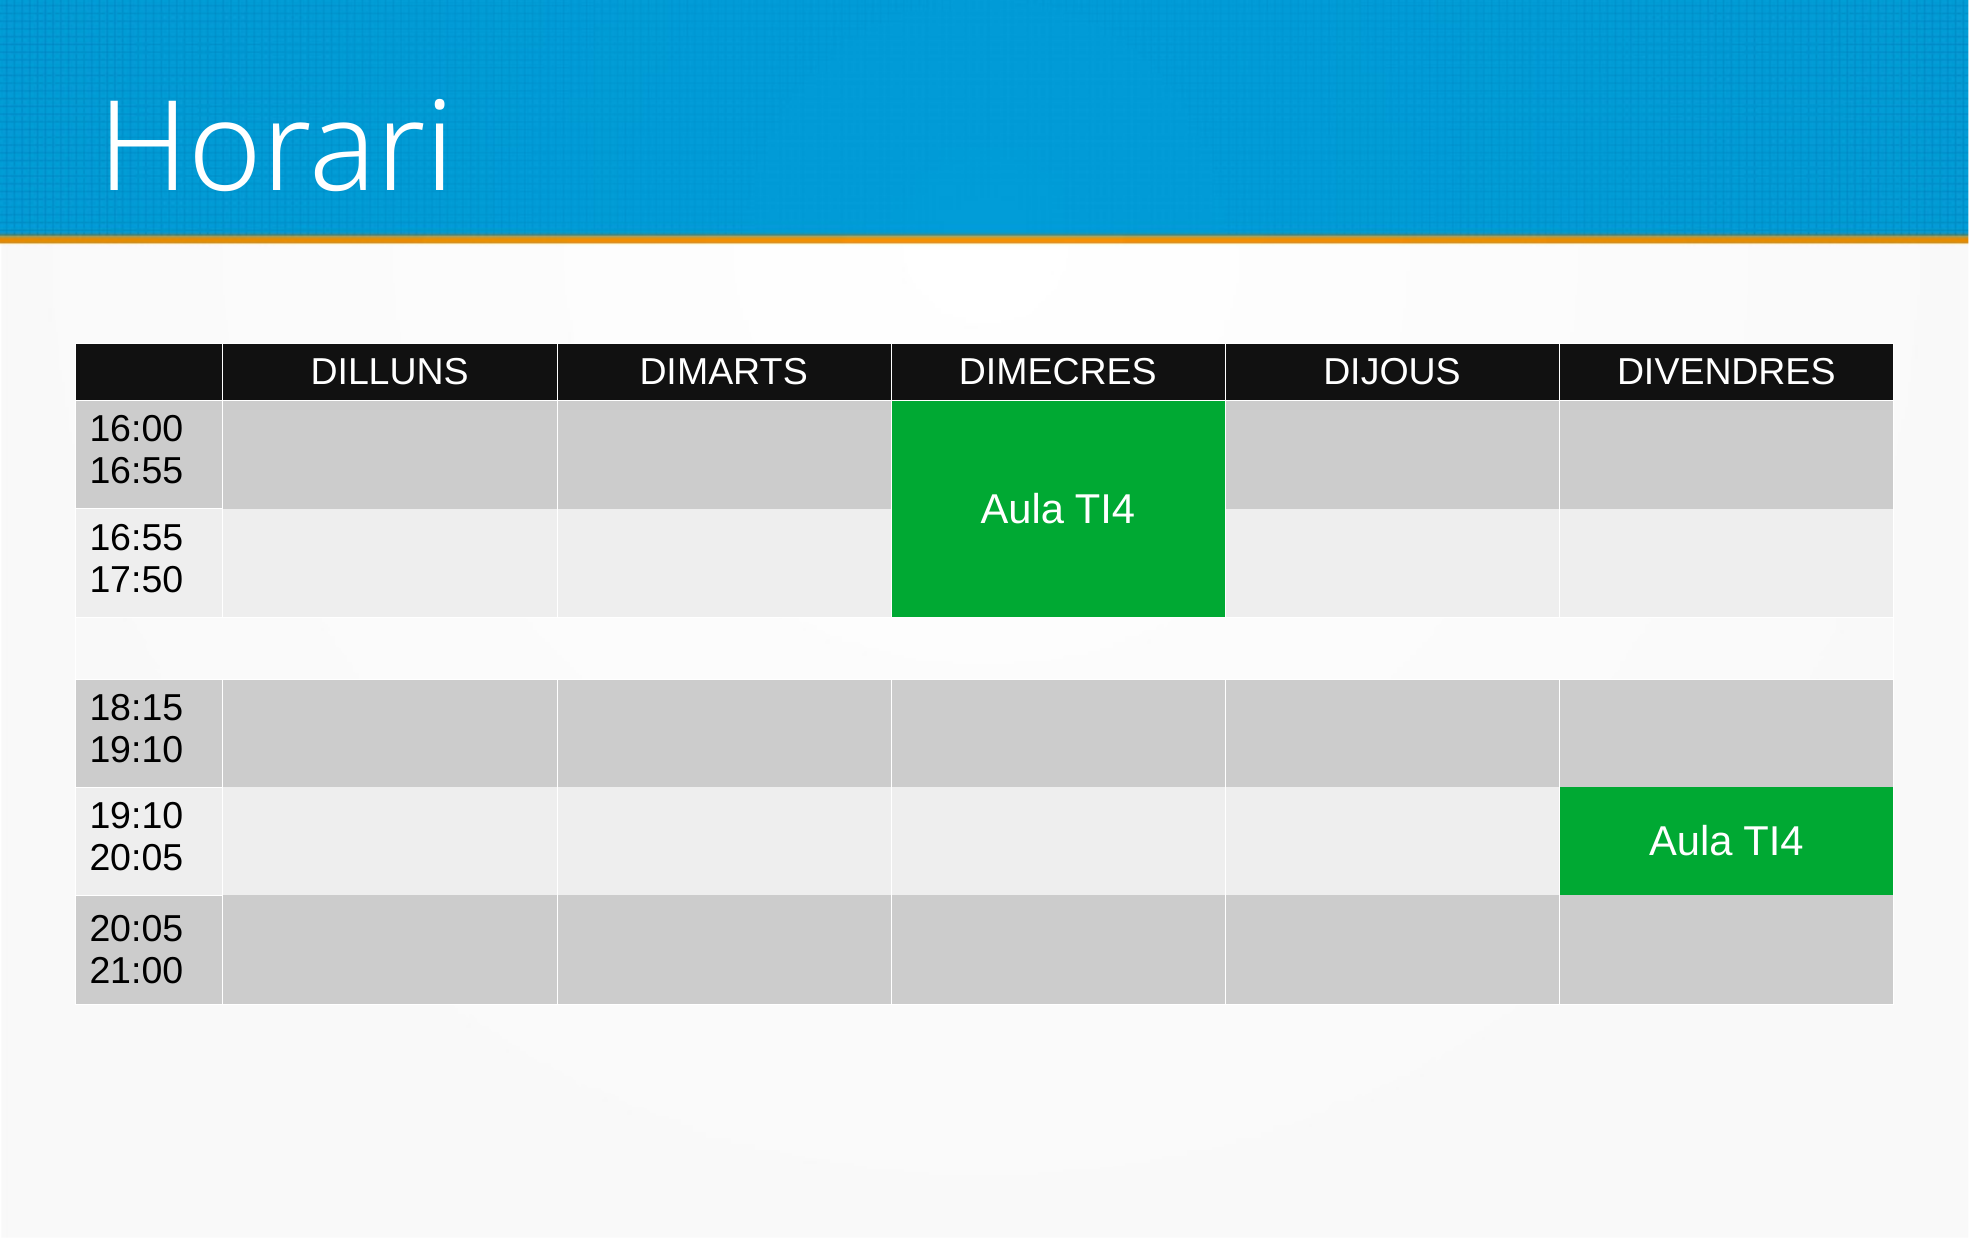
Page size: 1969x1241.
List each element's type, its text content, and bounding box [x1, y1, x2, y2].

table_cell [223, 509, 557, 617]
table_cell [1226, 509, 1559, 617]
table_header DIJOUS [1226, 344, 1559, 400]
table_cell [1560, 509, 1893, 617]
table_cell [557, 618, 891, 679]
table_cell [1560, 401, 1893, 509]
table_cell [1560, 680, 1893, 787]
table_cell [558, 787, 891, 895]
table_cell [76, 618, 222, 679]
table_cell 19:10 20:05 [76, 788, 222, 895]
table_cell [1226, 680, 1559, 787]
table_cell [1225, 618, 1559, 679]
table_cell [223, 787, 557, 895]
table_cell [558, 401, 891, 509]
table_cell [223, 895, 557, 1004]
table_cell [1559, 618, 1893, 679]
table_cell 16:00 16:55 [76, 401, 222, 508]
table_header DIMECRES [892, 344, 1225, 400]
table_header [76, 344, 222, 400]
table_cell [223, 401, 557, 509]
table_header DIMARTS [558, 344, 891, 400]
table_cell [1226, 787, 1559, 895]
table_header DILLUNS [223, 344, 557, 400]
picture [0, 233, 1969, 1241]
table_cell 16:55 17:50 [76, 509, 222, 617]
table_cell [558, 509, 891, 617]
table_cell [892, 787, 1225, 895]
table_cell [558, 895, 891, 1004]
table_cell Aula TI4 [892, 401, 1225, 617]
table_cell 18:15 19:10 [76, 680, 222, 787]
table_cell [892, 680, 1225, 787]
table_cell [1226, 401, 1559, 509]
table_cell [892, 895, 1225, 1004]
table_cell [1560, 895, 1893, 1004]
title Horari [98, 19, 1870, 227]
table_cell [558, 680, 891, 787]
table_header DIVENDRES [1560, 344, 1893, 400]
table_cell [223, 680, 557, 787]
table_cell 20:05 21:00 [76, 896, 222, 1004]
table_cell [222, 618, 557, 679]
table_cell [1226, 895, 1559, 1004]
table_cell [891, 618, 1225, 679]
table_cell Aula TI4 [1560, 787, 1893, 895]
